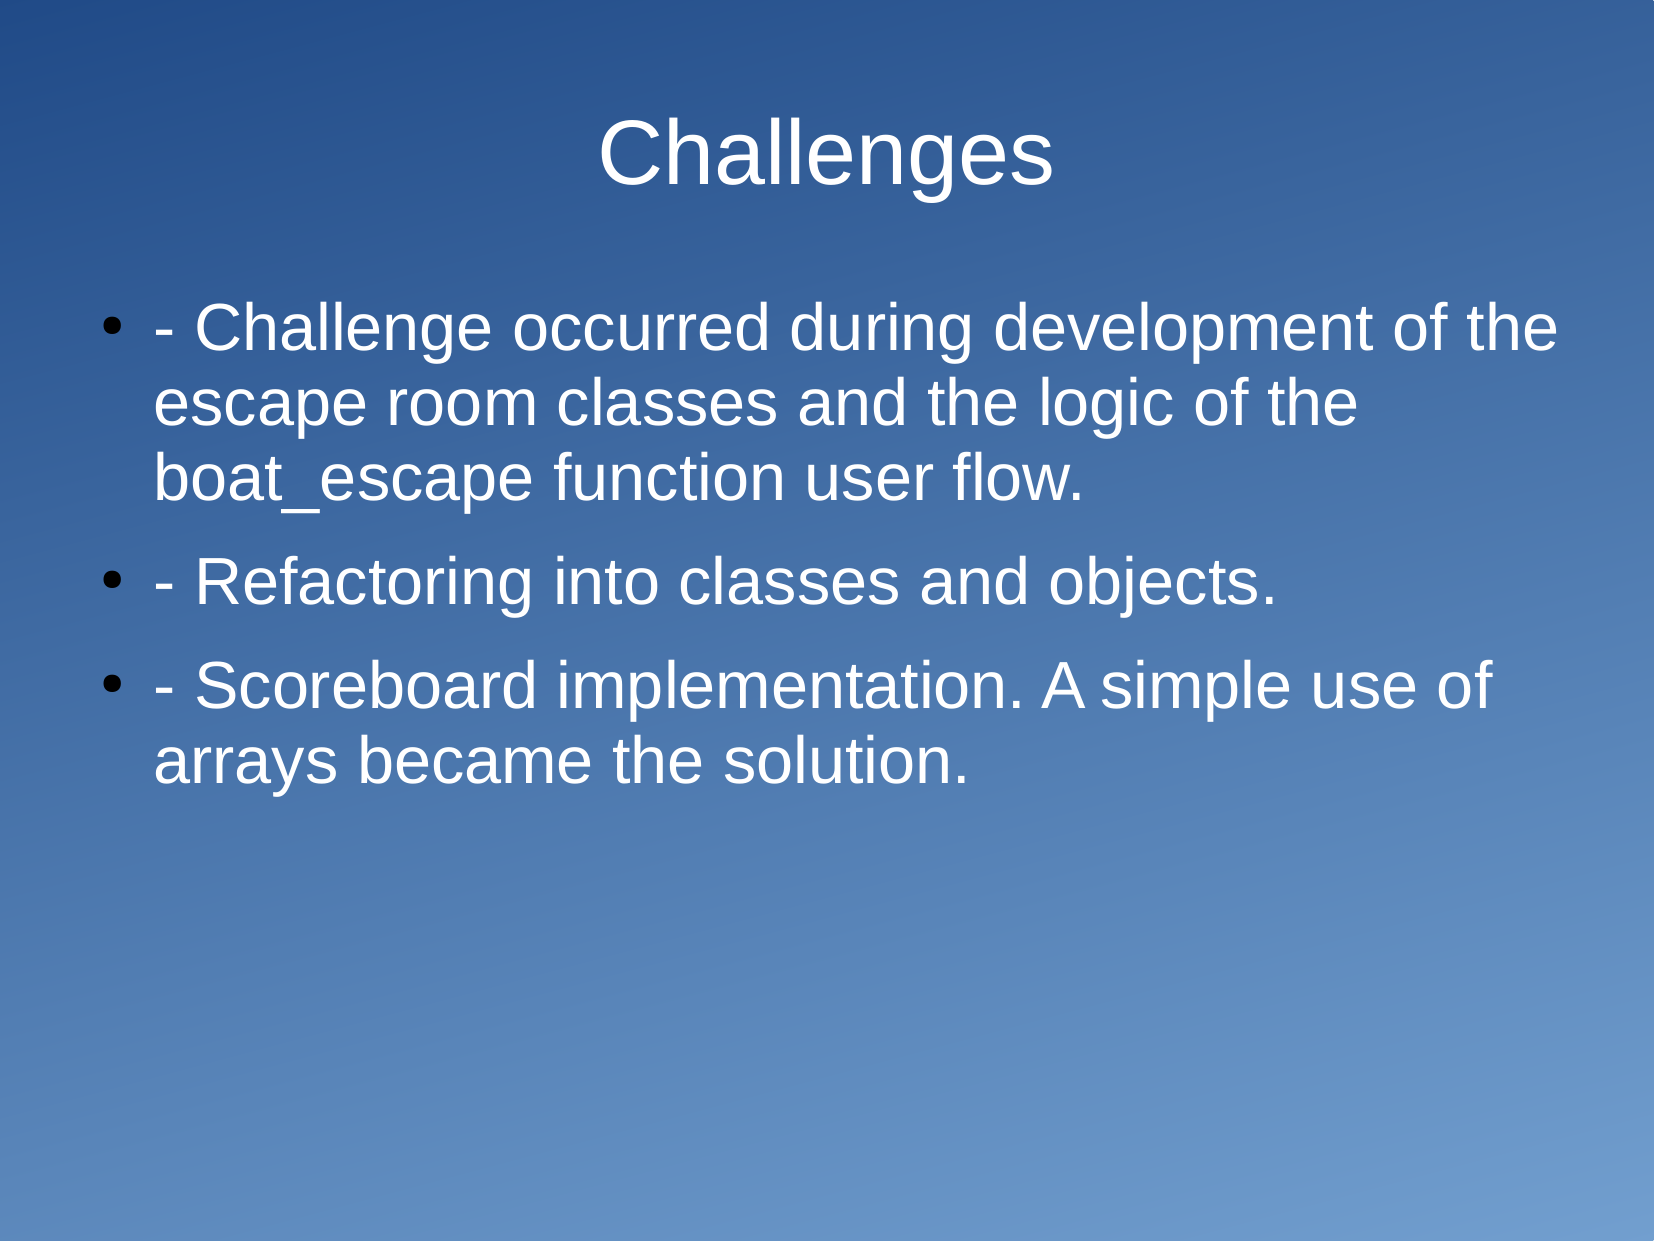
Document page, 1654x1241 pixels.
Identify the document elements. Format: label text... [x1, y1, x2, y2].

list - Challenge occurred during development of the escape room classes and the logic of the boat_escape function user flow. - Refactoring into classes and objects. - Scoreboard implementation. A simple use of arrays became the solution. [82, 290, 1571, 1010]
title Challenges [82, 49, 1571, 257]
